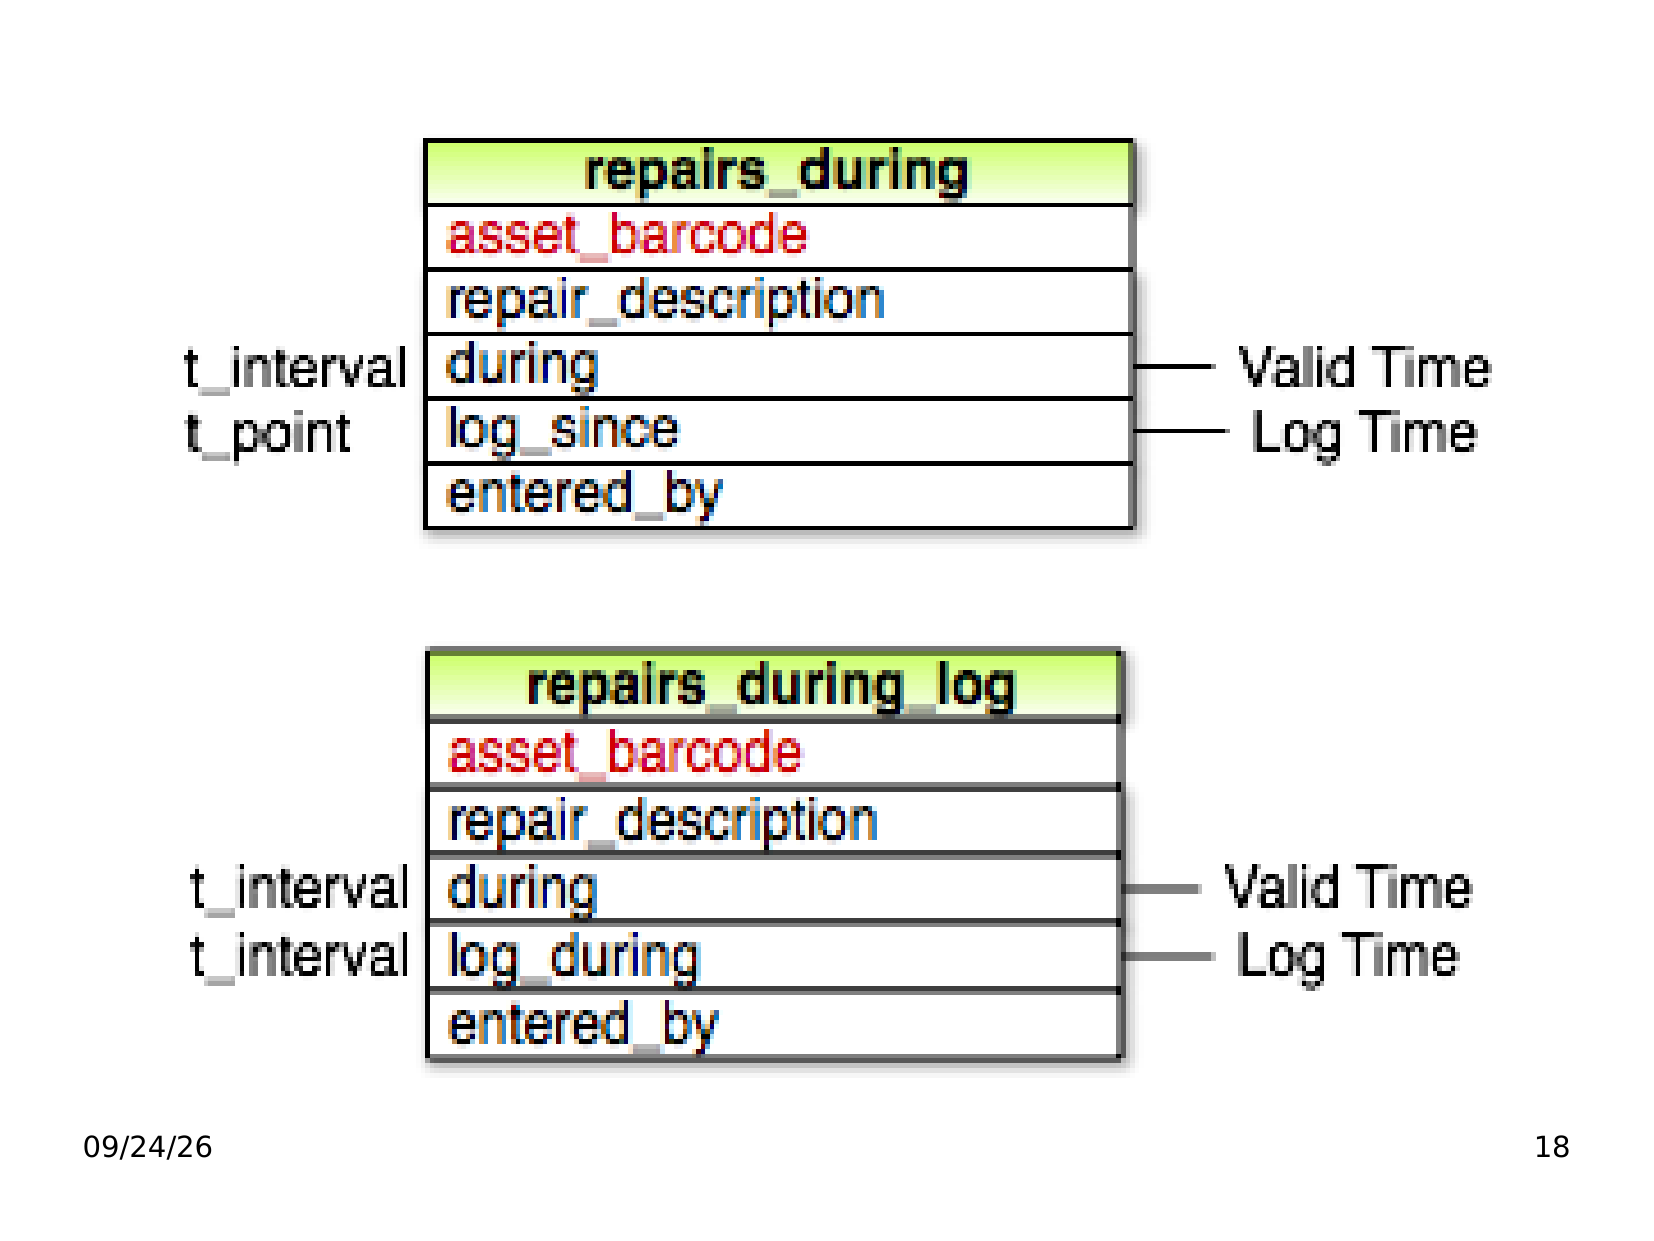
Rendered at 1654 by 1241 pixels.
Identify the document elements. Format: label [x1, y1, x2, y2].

picture [150, 637, 1492, 1088]
picture [69, 51, 1525, 563]
